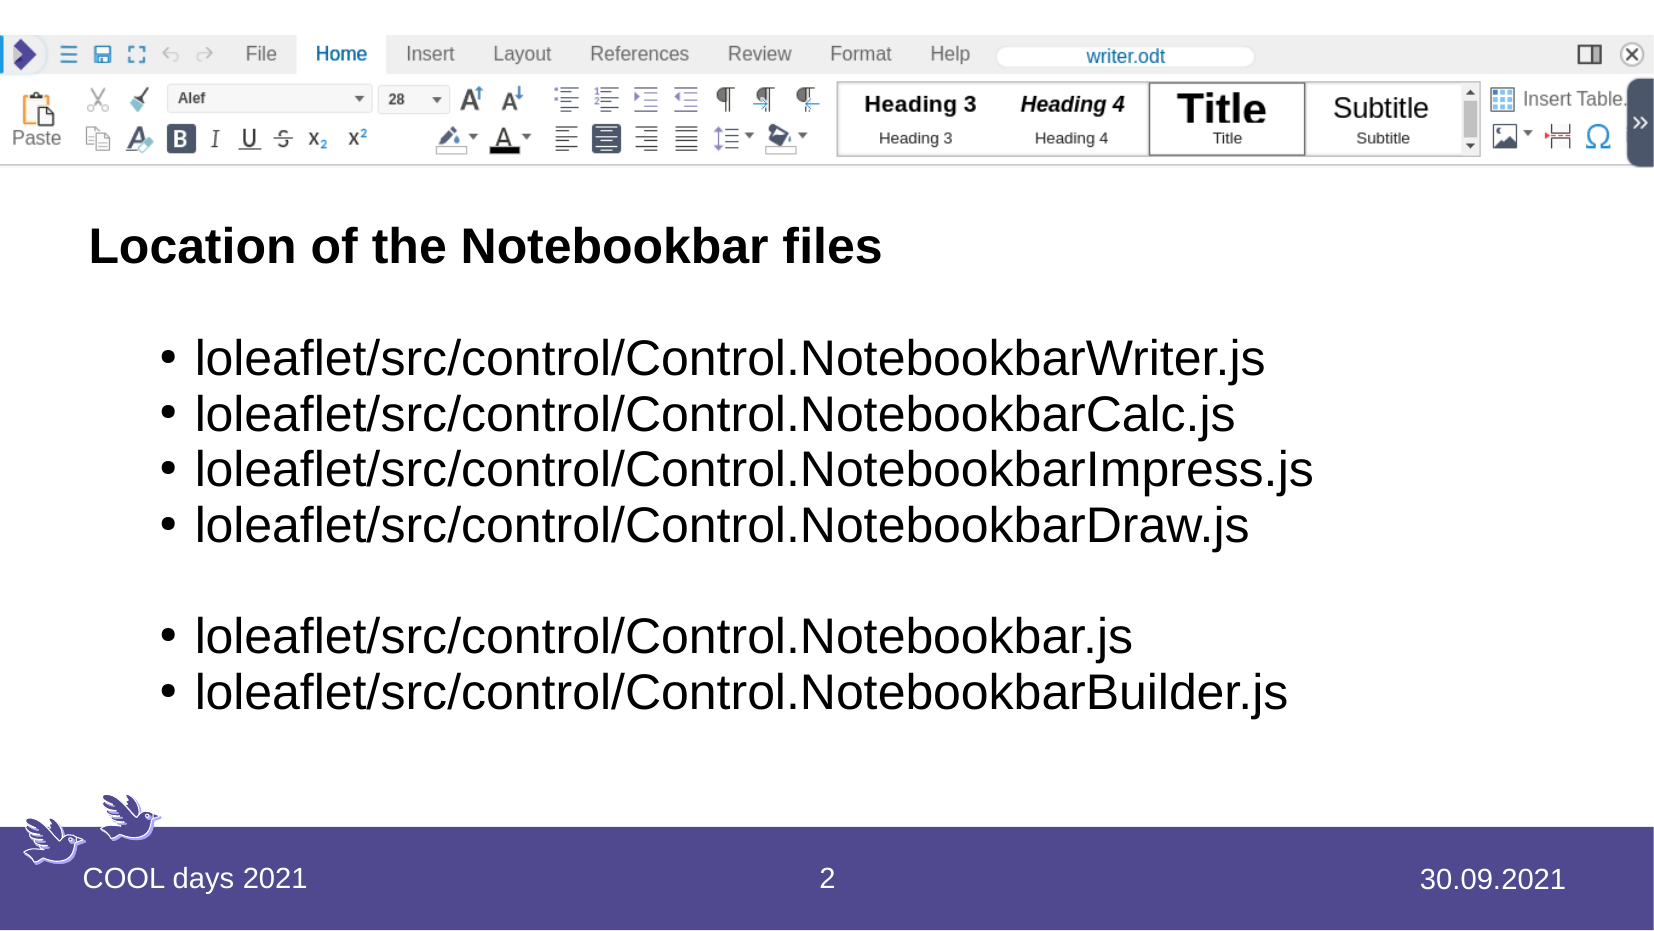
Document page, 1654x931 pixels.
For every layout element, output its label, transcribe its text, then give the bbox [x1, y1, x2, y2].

picture [0, 35, 1654, 168]
text_box Location of the Notebookbar files loleaflet/src/control/Control.NotebookbarWriter.js loleaflet/src/control/Control.NotebookbarCalc.js loleaflet/src/control/Control.NotebookbarImpress.js loleaflet/src/control/Control.NotebookbarDraw.js loleaflet/src/control/Control.Notebookbar.js loleaflet/src/control/Control.NotebookbarBuilder.js [88, 218, 1565, 780]
